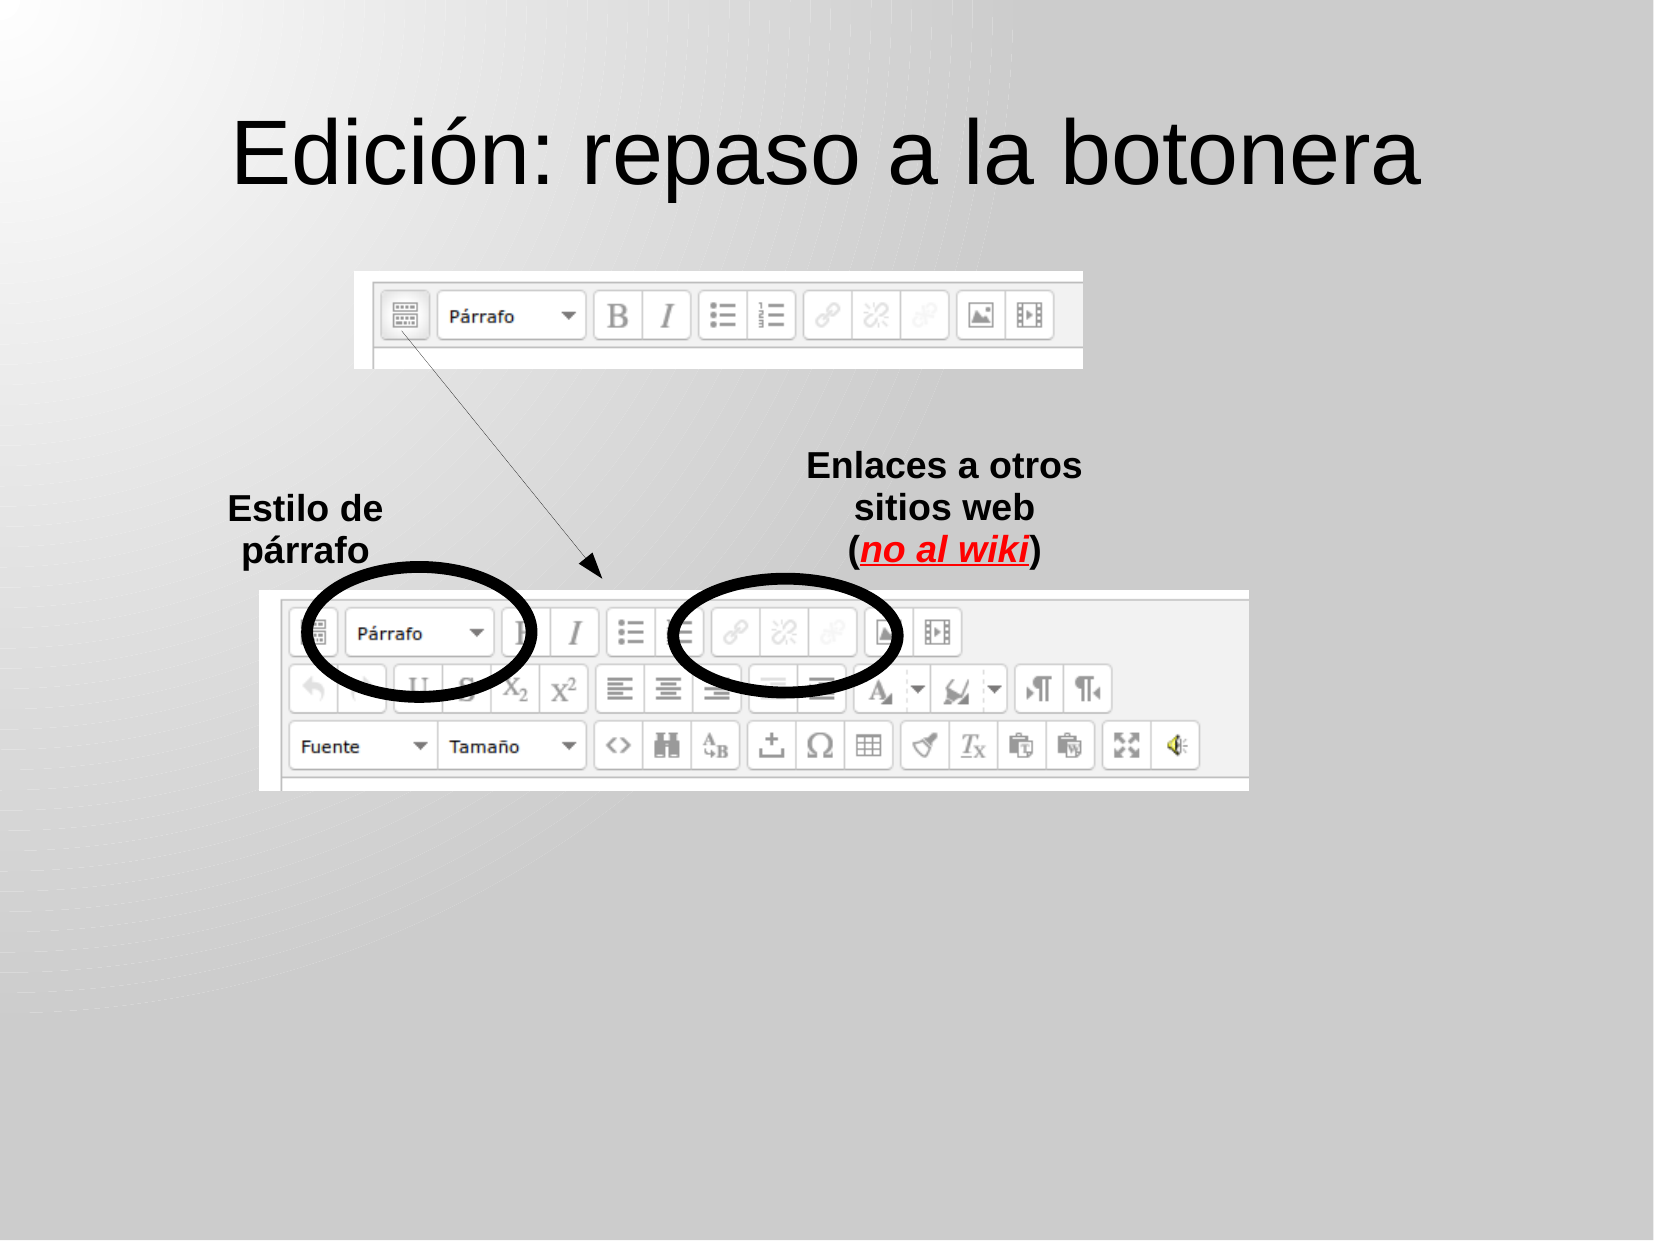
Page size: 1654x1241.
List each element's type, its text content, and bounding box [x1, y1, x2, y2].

picture [259, 590, 1249, 791]
picture [314, 590, 525, 690]
picture [680, 590, 891, 686]
text_box Estilo de párrafo [212, 479, 402, 579]
title Edición: repaso a la botonera [82, 49, 1571, 257]
text_box Enlaces a otros sitios web (no al wiki) [791, 437, 1111, 578]
picture [354, 271, 1083, 369]
